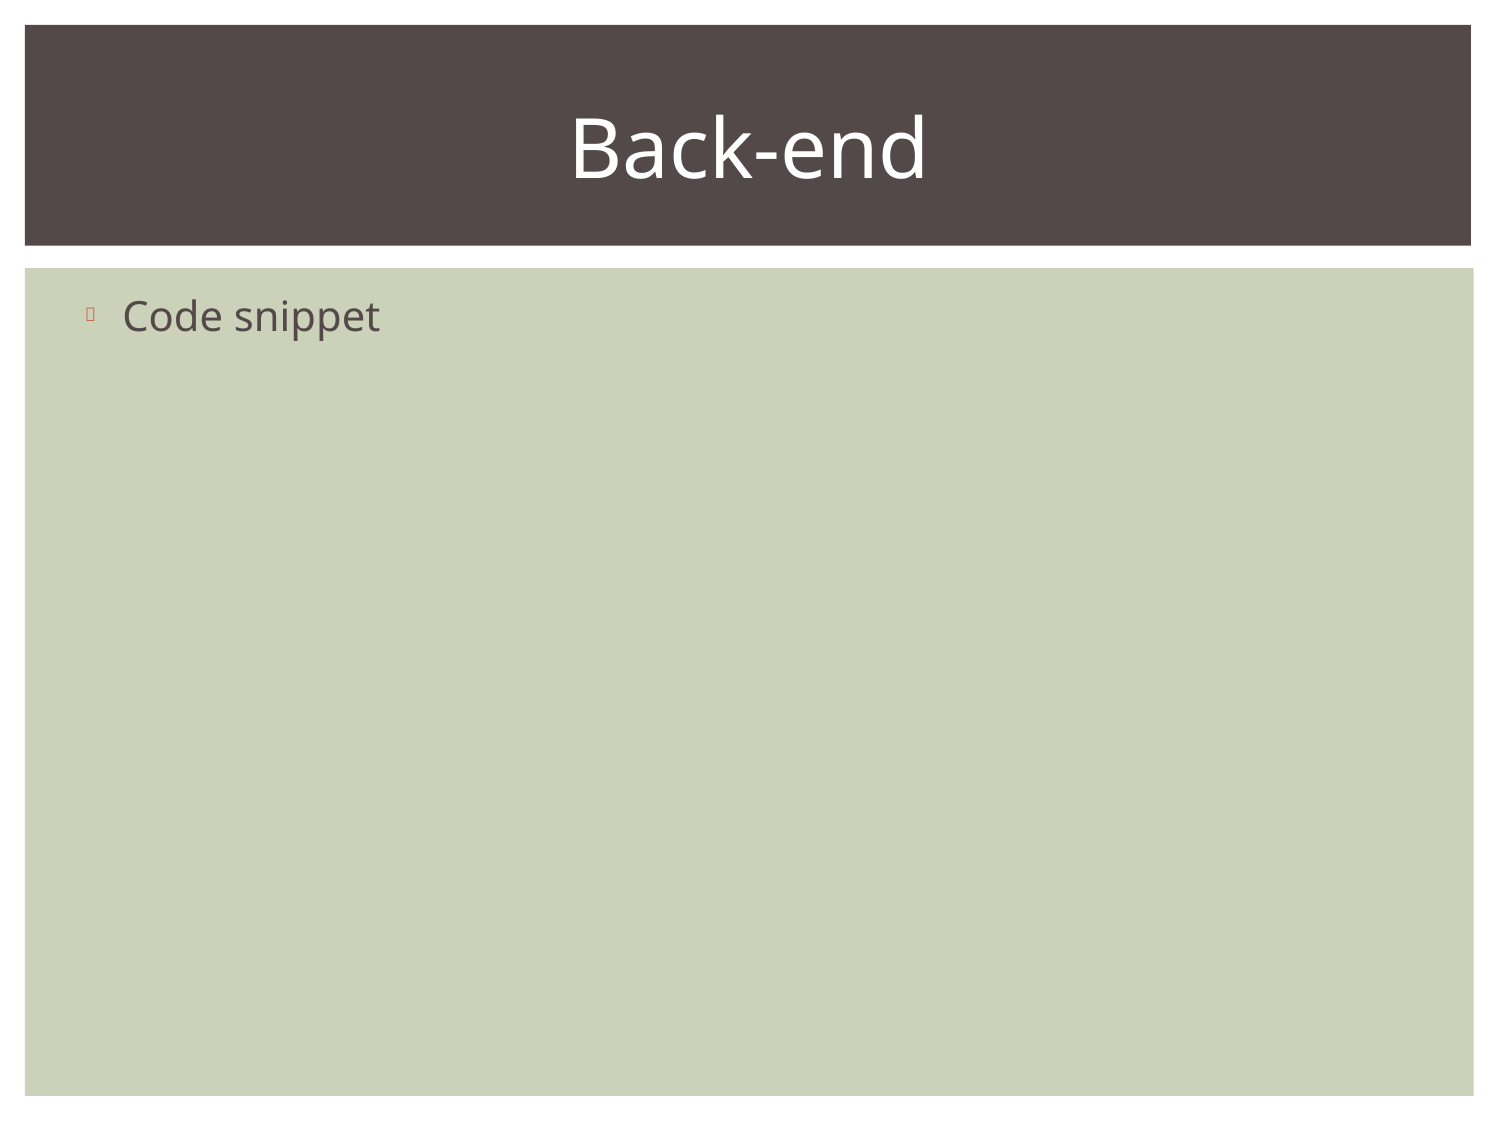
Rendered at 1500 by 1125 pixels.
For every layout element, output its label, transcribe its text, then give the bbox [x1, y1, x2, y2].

list Code snippet [62, 281, 1442, 1005]
title Back-end [62, 58, 1438, 232]
